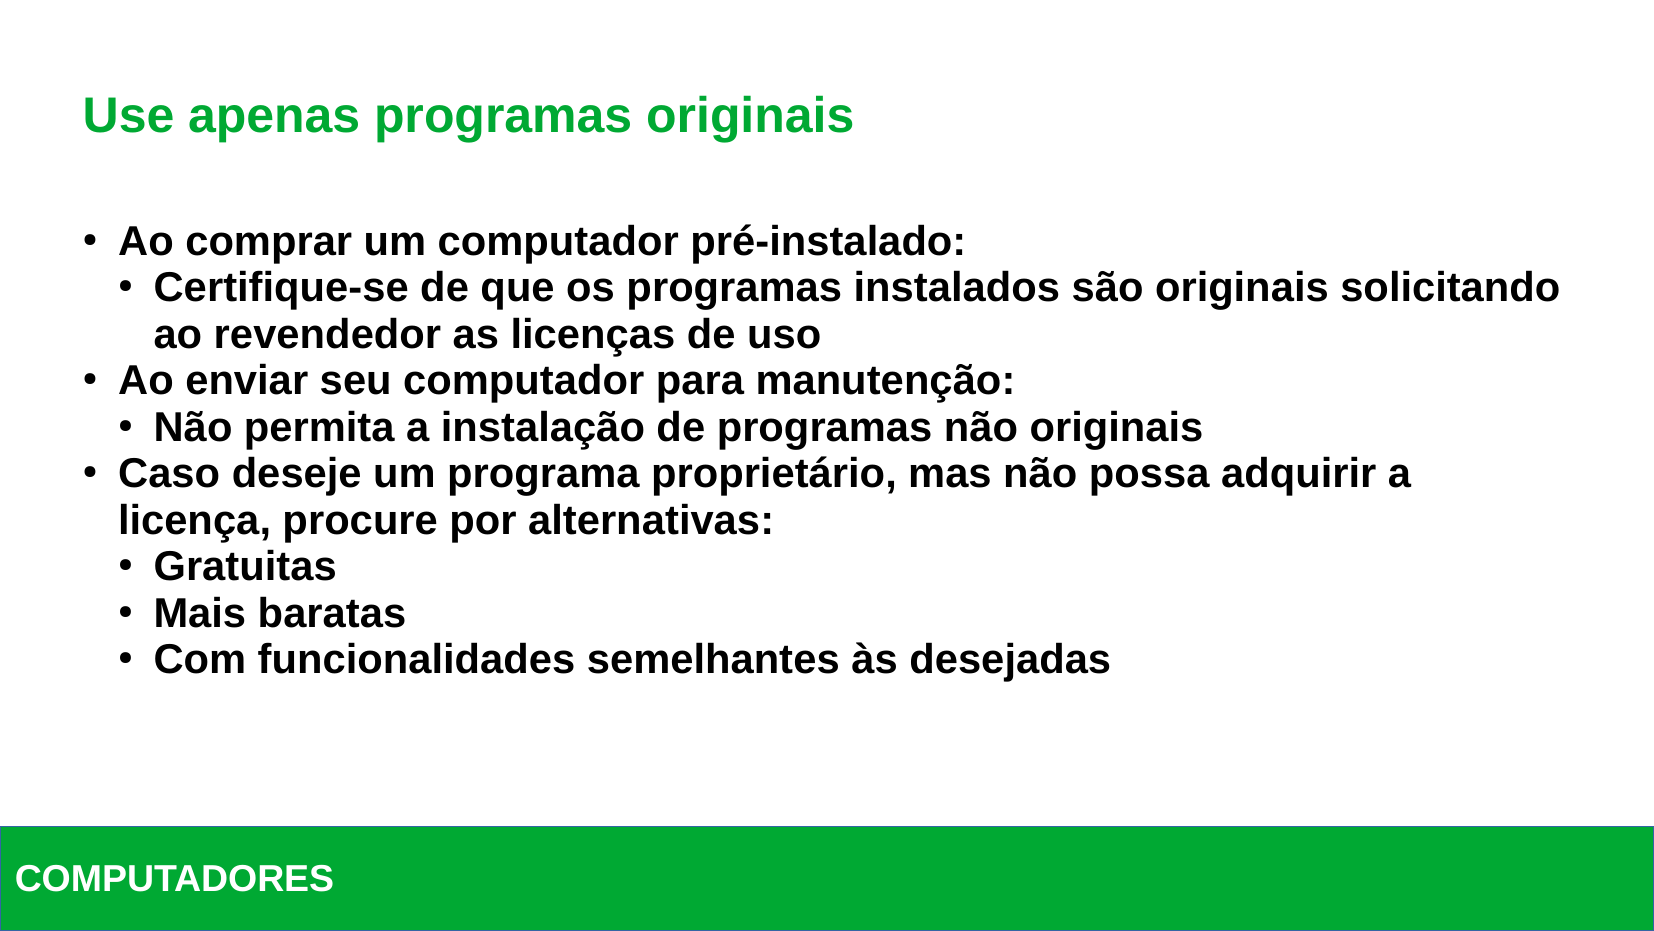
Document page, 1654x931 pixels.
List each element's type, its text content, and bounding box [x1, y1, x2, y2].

text_box COMPUTADORES [0, 826, 1654, 931]
title Use apenas programas originais [82, 37, 1571, 193]
subtitle Ao comprar um computador pré-instalado: Certifique-se de que os programas instalados são originais solicitando ao revendedor as licenças de uso Ao enviar seu computador para manutenção: Não permita a instalação de programas não originais Caso deseje um programa proprietário, mas não possa adquirir a licença, procure por alternativas: Gratuitas Mais baratas Com funcionalidades semelhantes às desejadas [82, 217, 1571, 683]
